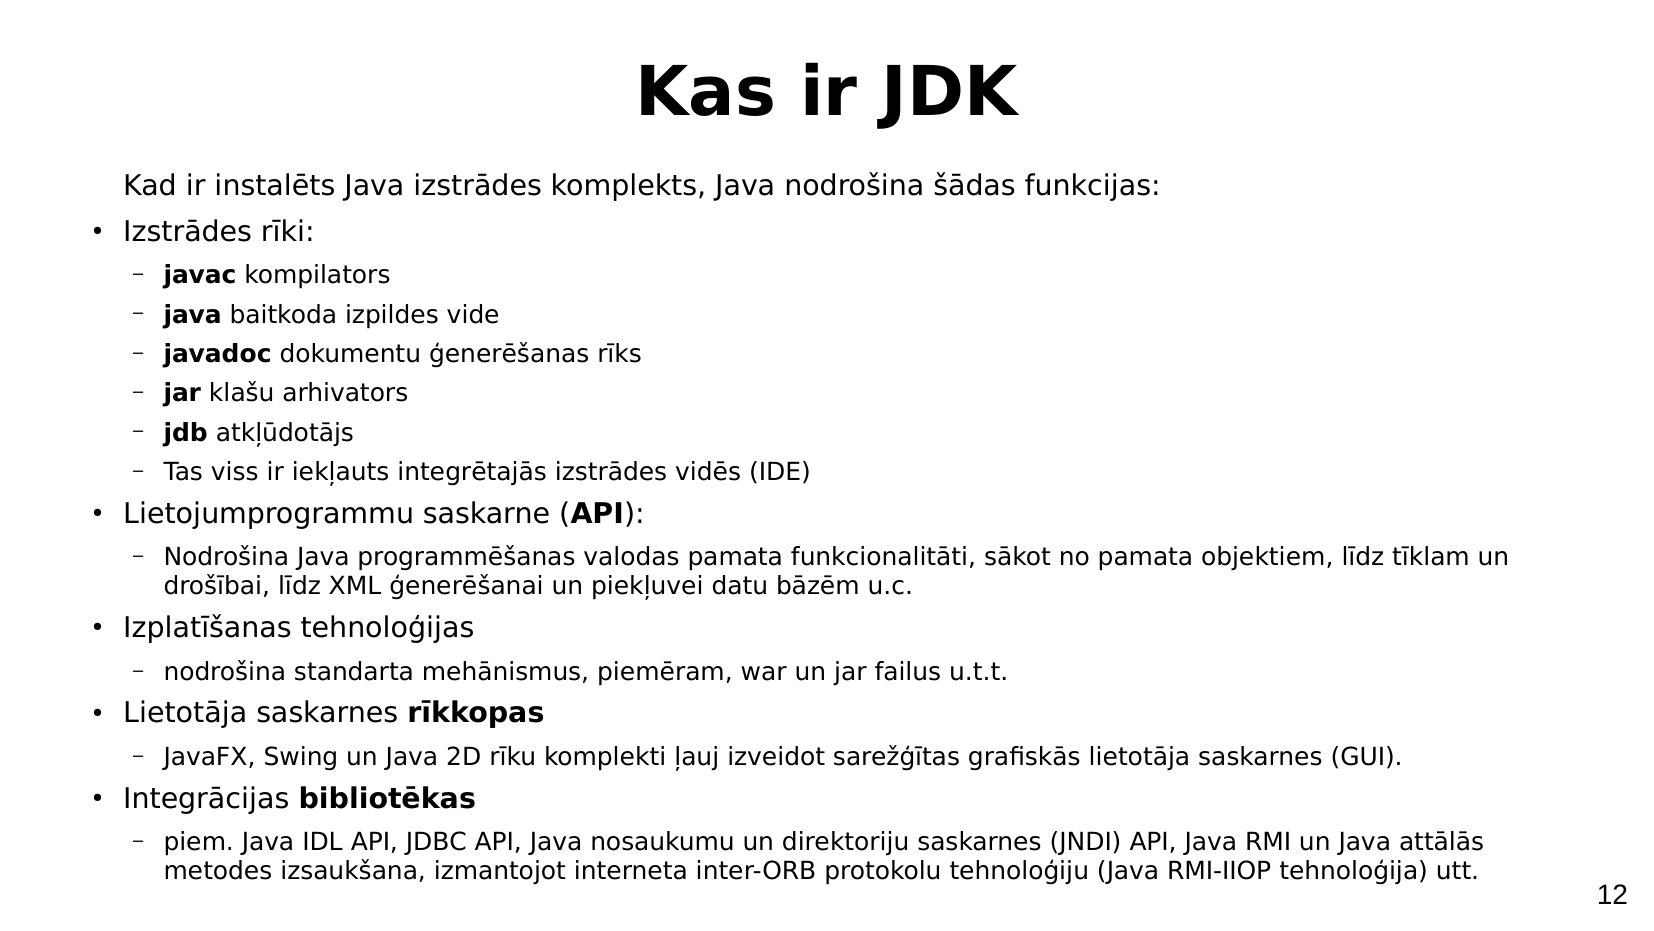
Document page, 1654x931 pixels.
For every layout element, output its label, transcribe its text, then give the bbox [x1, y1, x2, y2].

list Kad ir instalēts Java izstrādes komplekts, Java nodrošina šādas funkcijas: Izstrādes rīki: javac kompilators java baitkoda izpildes vide javadoc dokumentu ģenerēšanas rīks jar klašu arhivators jdb atkļūdotājs Tas viss ir iekļauts integrētajās izstrādes vidēs (IDE) Lietojumprogrammu saskarne (API): Nodrošina Java programmēšanas valodas pamata funkcionalitāti, sākot no pamata objektiem, līdz tīklam un drošībai, līdz XML ģenerēšanai un piekļuvei datu bāzēm u.c. Izplatīšanas tehnoloģijas nodrošina standarta mehānismus, piemēram, war un jar failus u.t.t. Lietotāja saskarnes rīkkopas JavaFX, Swing un Java 2D rīku komplekti ļauj izveidot sarežģītas grafiskās lietotāja saskarnes (GUI). Integrācijas bibliotēkas piem. Java IDL API, JDBC API, Java nosaukumu un direktoriju saskarnes (JNDI) API, Java RMI un Java attālās metodes izsaukšana, izmantojot interneta inter-ORB protokolu tehnoloģiju (Java RMI-IIOP tehnoloģija) utt. [82, 168, 1538, 889]
title Kas ir JDK [82, 37, 1571, 147]
